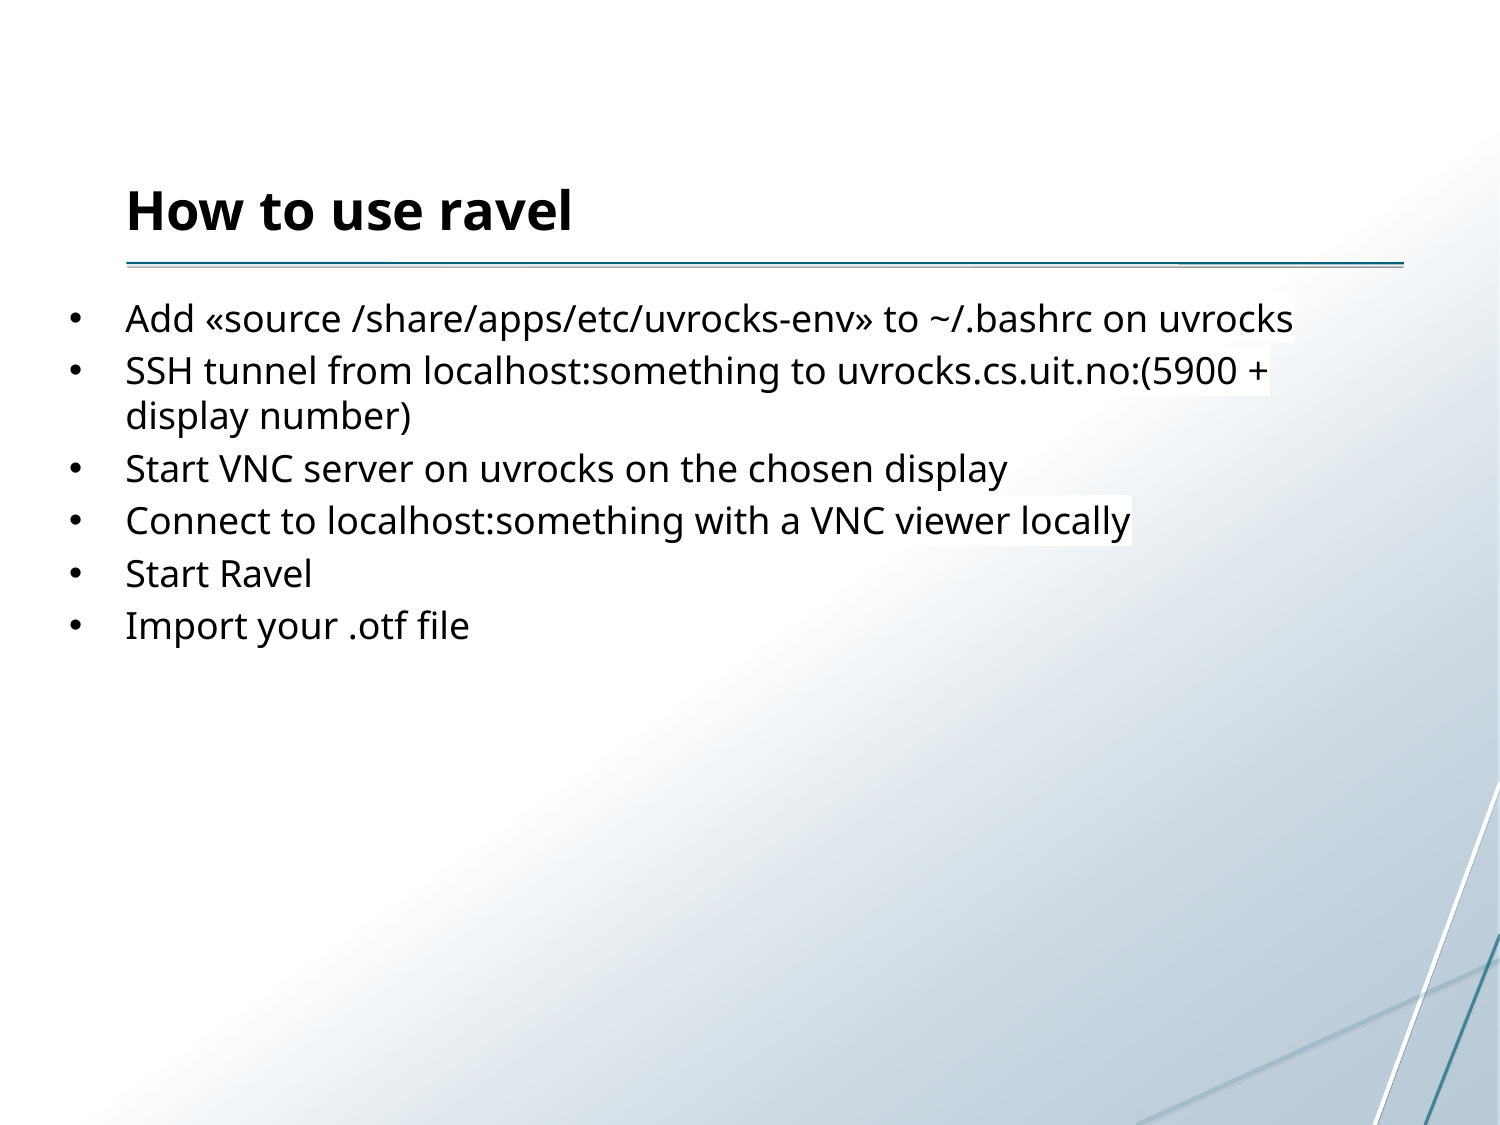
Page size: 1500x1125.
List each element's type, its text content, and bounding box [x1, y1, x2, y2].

list Add «source /share/apps/etc/uvrocks-env» to ~/.bashrc on uvrocks SSH tunnel from localhost:something to uvrocks.cs.uit.no:(5900 + display number) Start VNC server on uvrocks on the chosen display Connect to localhost:something with a VNC viewer locally Start Ravel Import your .otf file [54, 287, 1404, 1005]
title How to use ravel [109, 49, 1403, 249]
